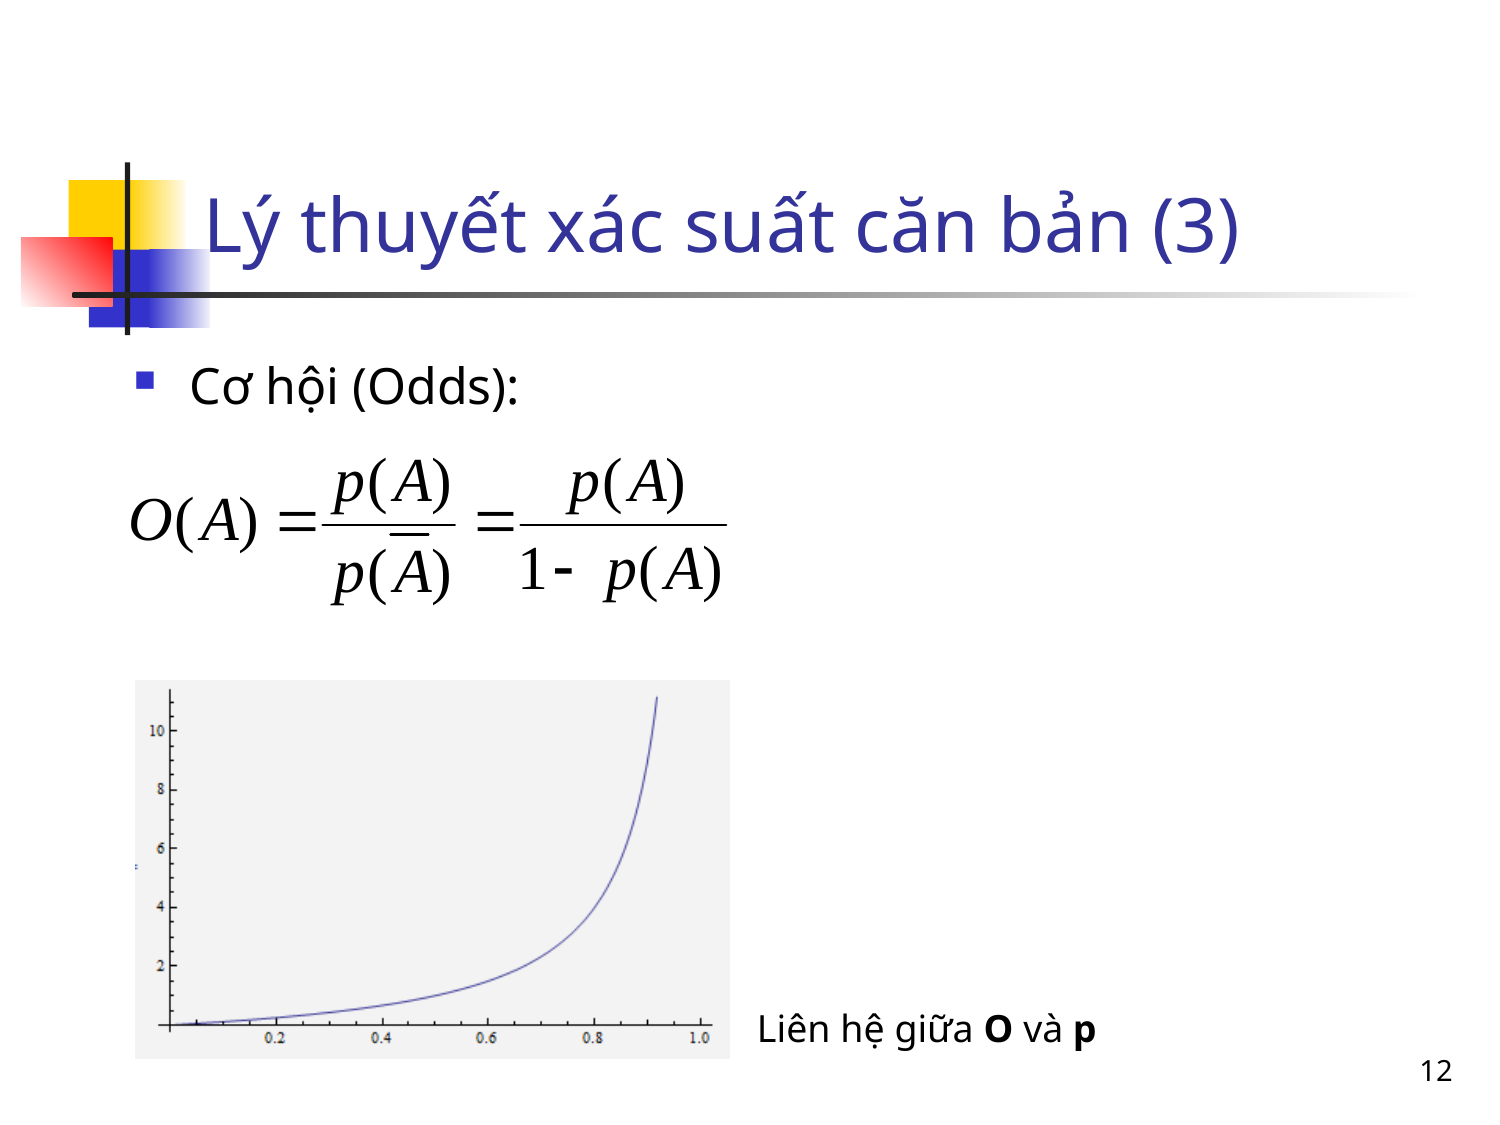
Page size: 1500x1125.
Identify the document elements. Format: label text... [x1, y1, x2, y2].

text_box Liên hệ giữa O và p [742, 997, 1270, 1058]
title Lý thuyết xác suất căn bản (3) [188, 35, 1468, 275]
picture [135, 680, 730, 1059]
text_box Cơ hội (Odds): [118, 347, 1469, 442]
slide_number <number> [1155, 1024, 1468, 1100]
picture [120, 441, 740, 619]
